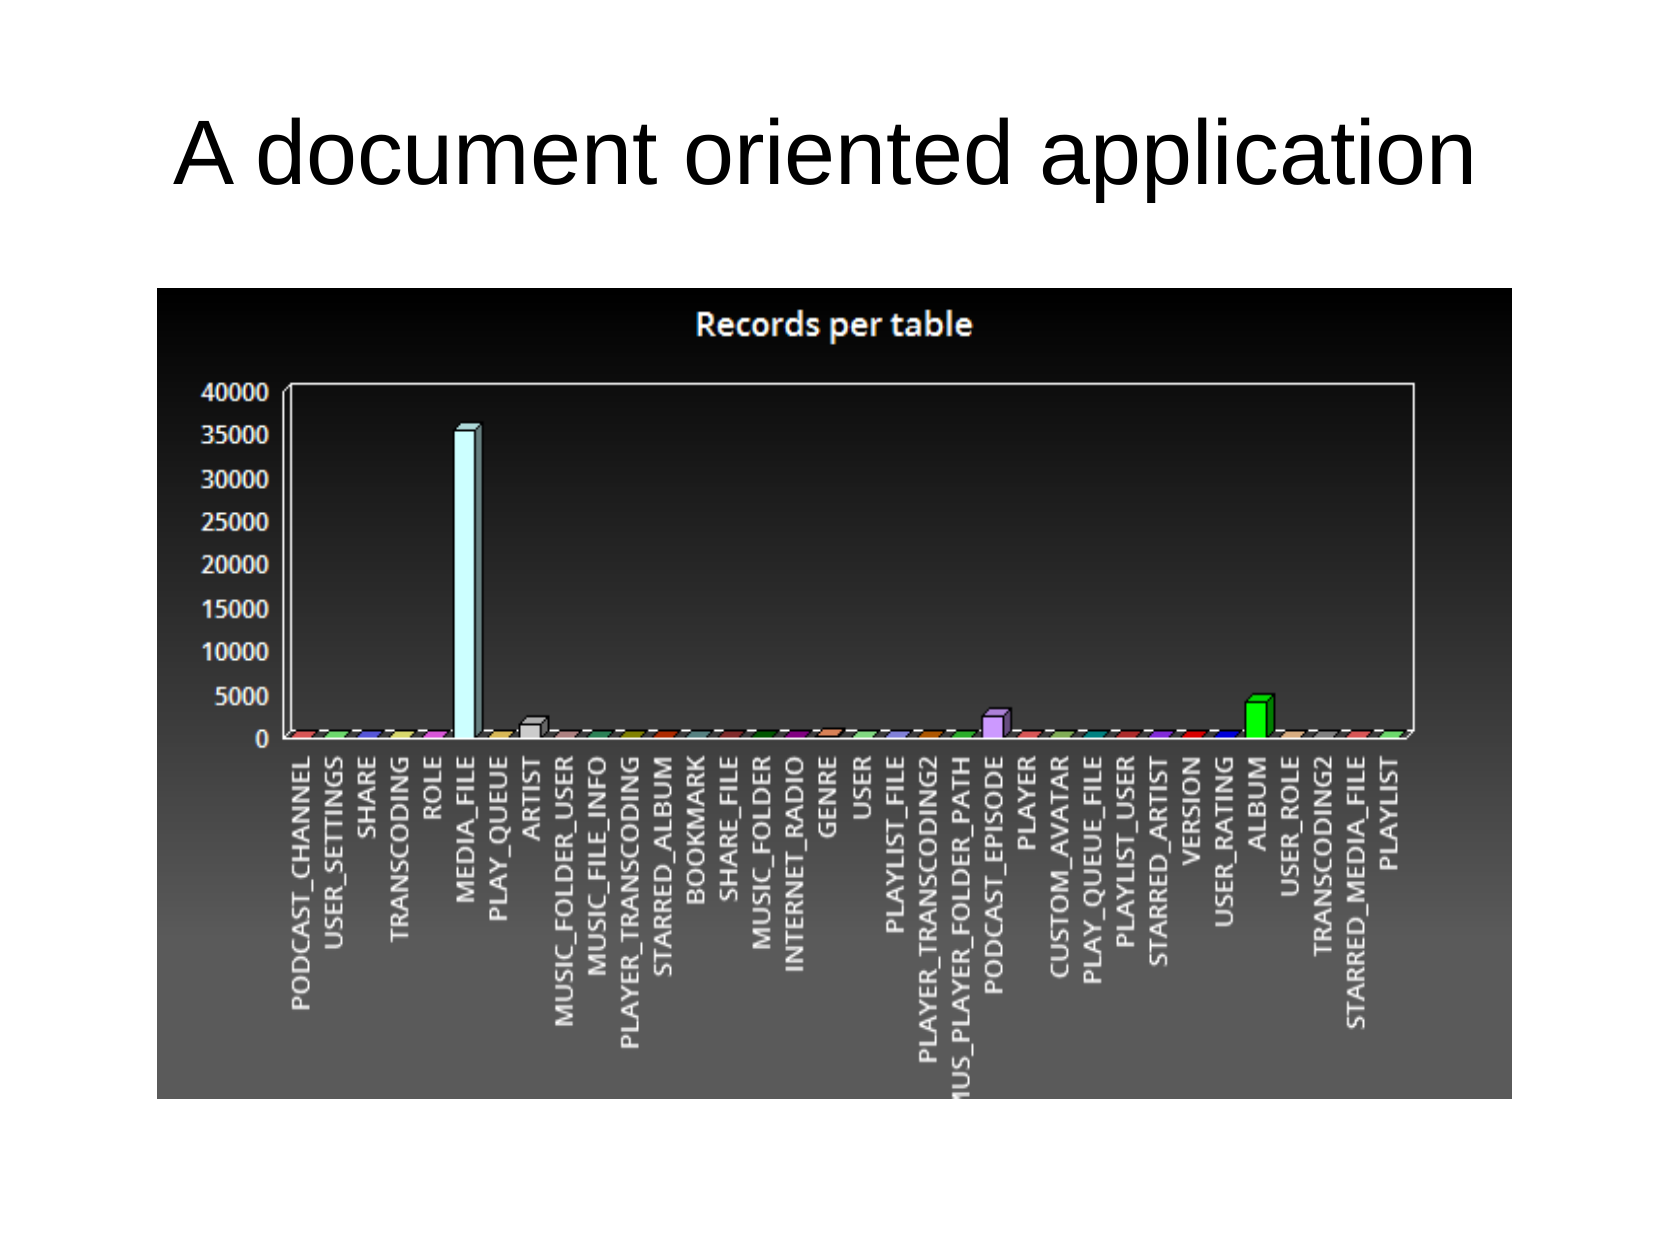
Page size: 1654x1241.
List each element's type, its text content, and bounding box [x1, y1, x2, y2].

picture [157, 288, 1512, 1099]
title A document oriented application [82, 49, 1571, 257]
